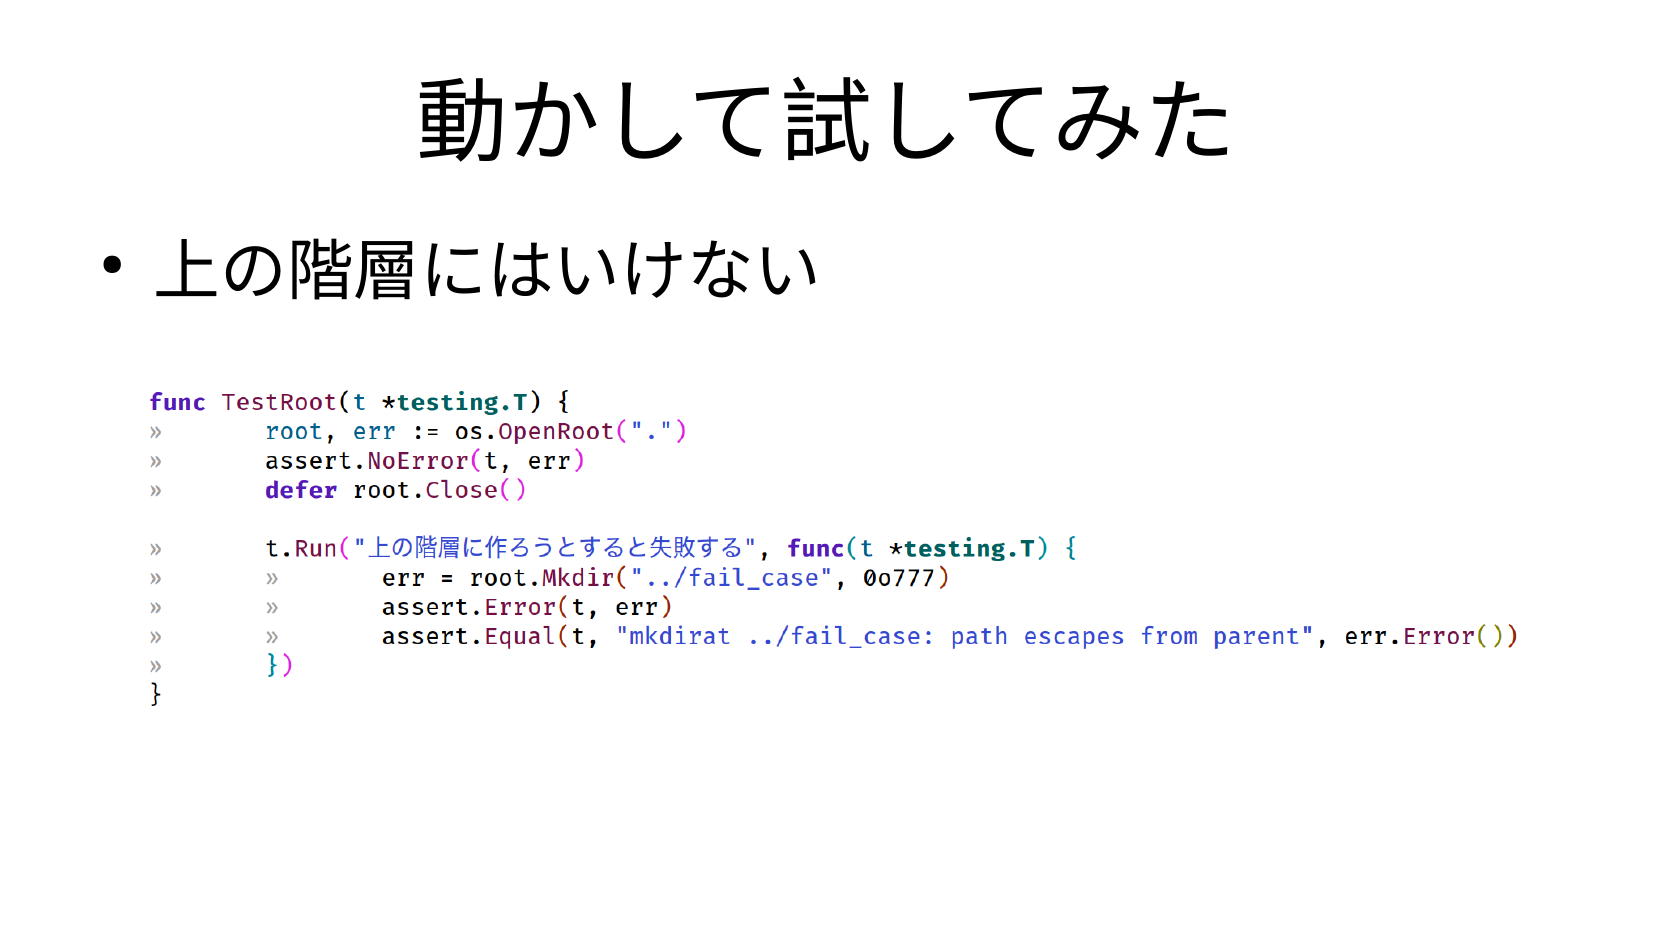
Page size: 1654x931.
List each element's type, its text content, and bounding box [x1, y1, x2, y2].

list 上の階層にはいけない [82, 217, 1571, 758]
picture [143, 378, 1538, 713]
title 動かして試してみた [82, 37, 1571, 193]
